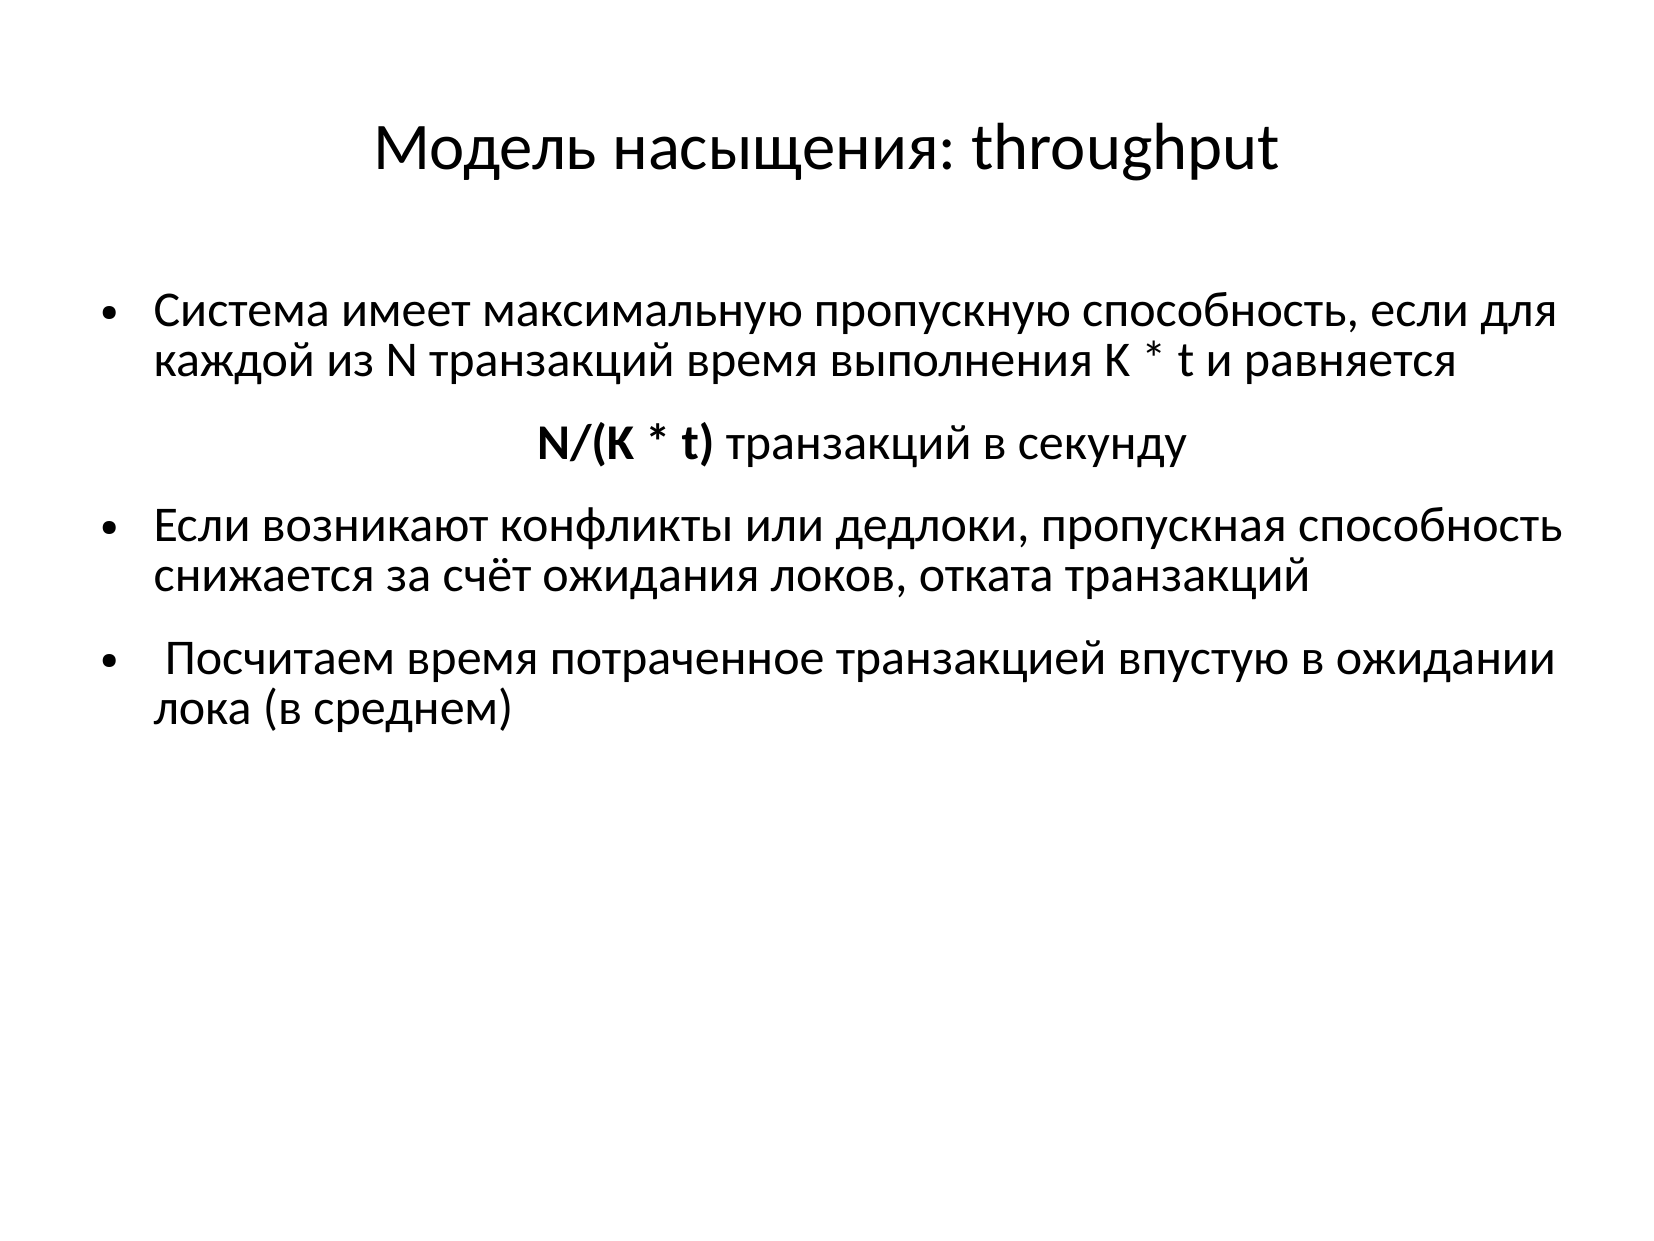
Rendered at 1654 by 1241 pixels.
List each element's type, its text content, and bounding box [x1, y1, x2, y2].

title Модель насыщения: throughput [82, 49, 1571, 257]
list Система имеет максимальную пропускную способность, если для каждой из N транзакций время выполнения K * t и равняется N/(K * t) транзакций в секунду Если возникают конфликты или дедлоки, пропускная способность снижается за счёт ожидания локов, отката транзакций Посчитаем время потраченное транзакцией впустую в ожидании лока (в среднем) [82, 289, 1571, 1108]
